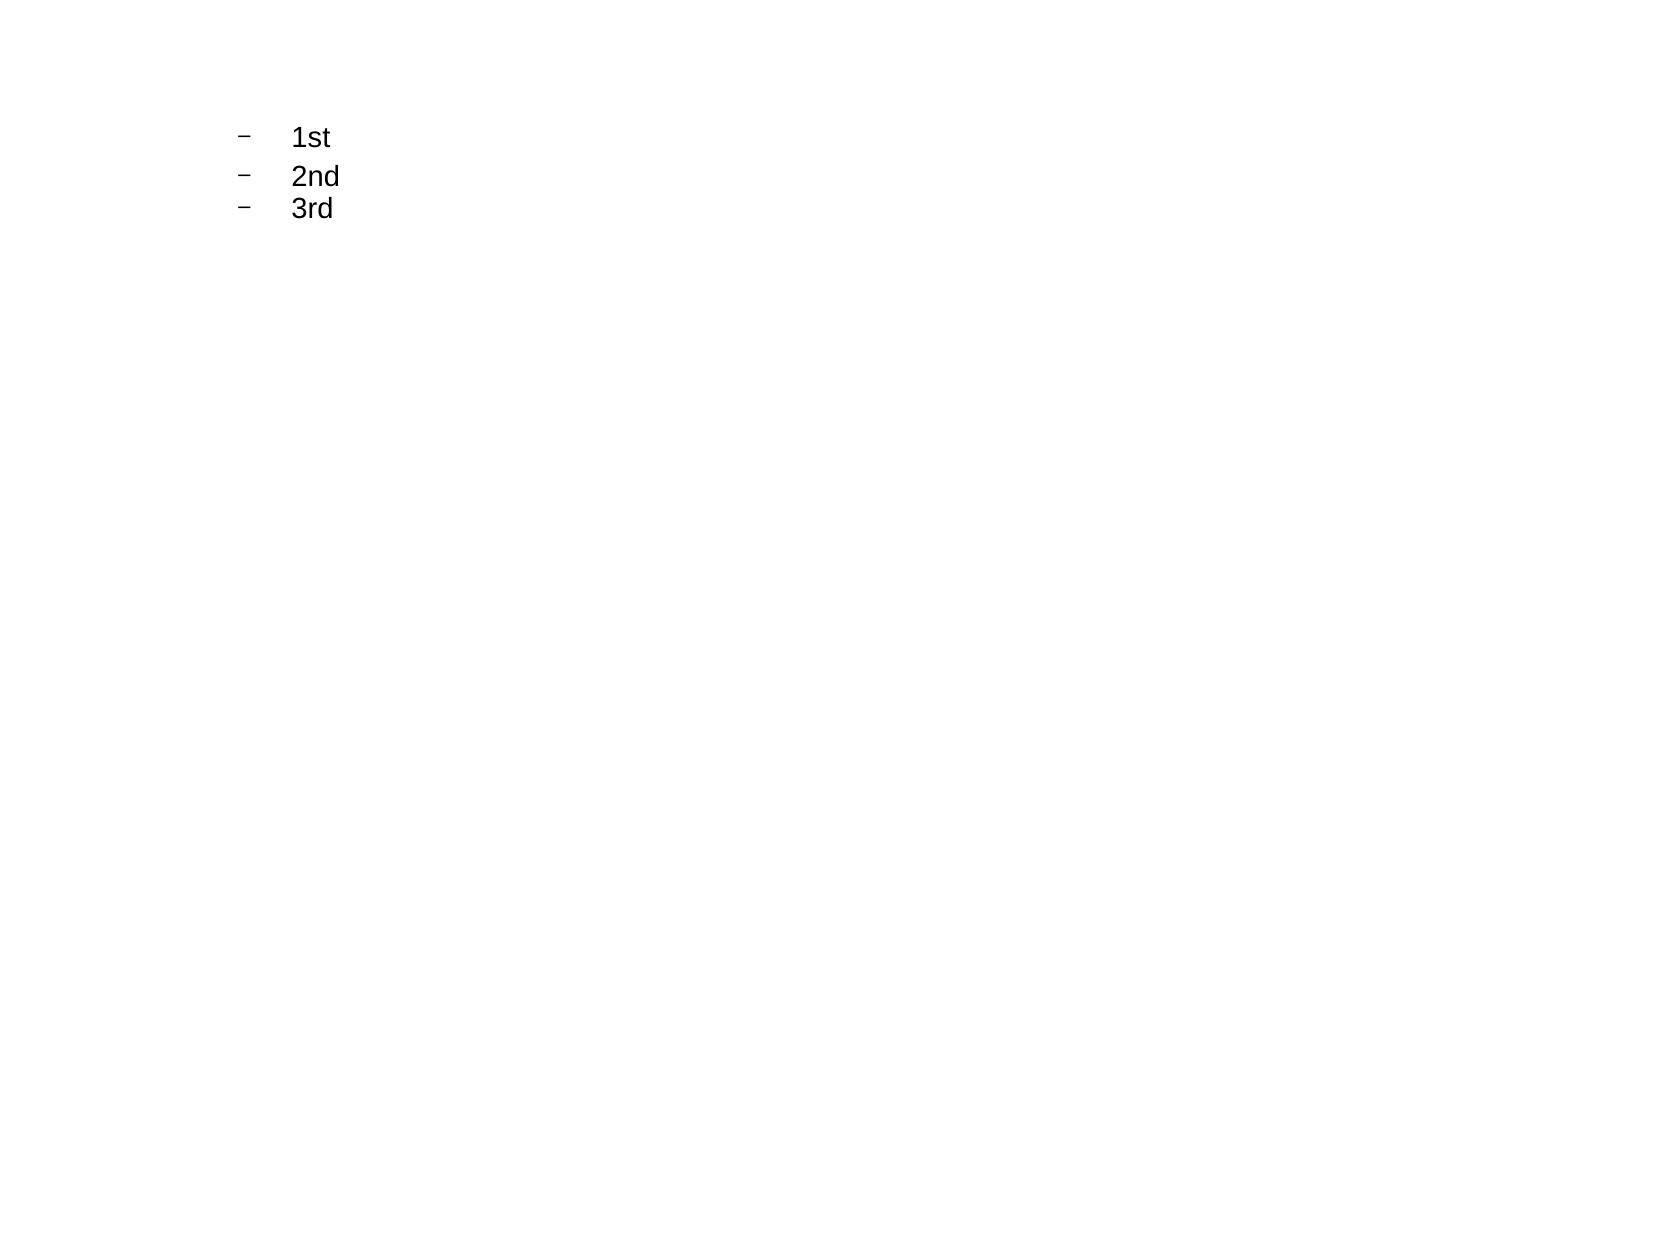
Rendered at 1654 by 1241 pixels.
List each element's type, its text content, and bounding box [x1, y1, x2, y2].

text_box 1st 2nd 3rd [135, 75, 931, 233]
